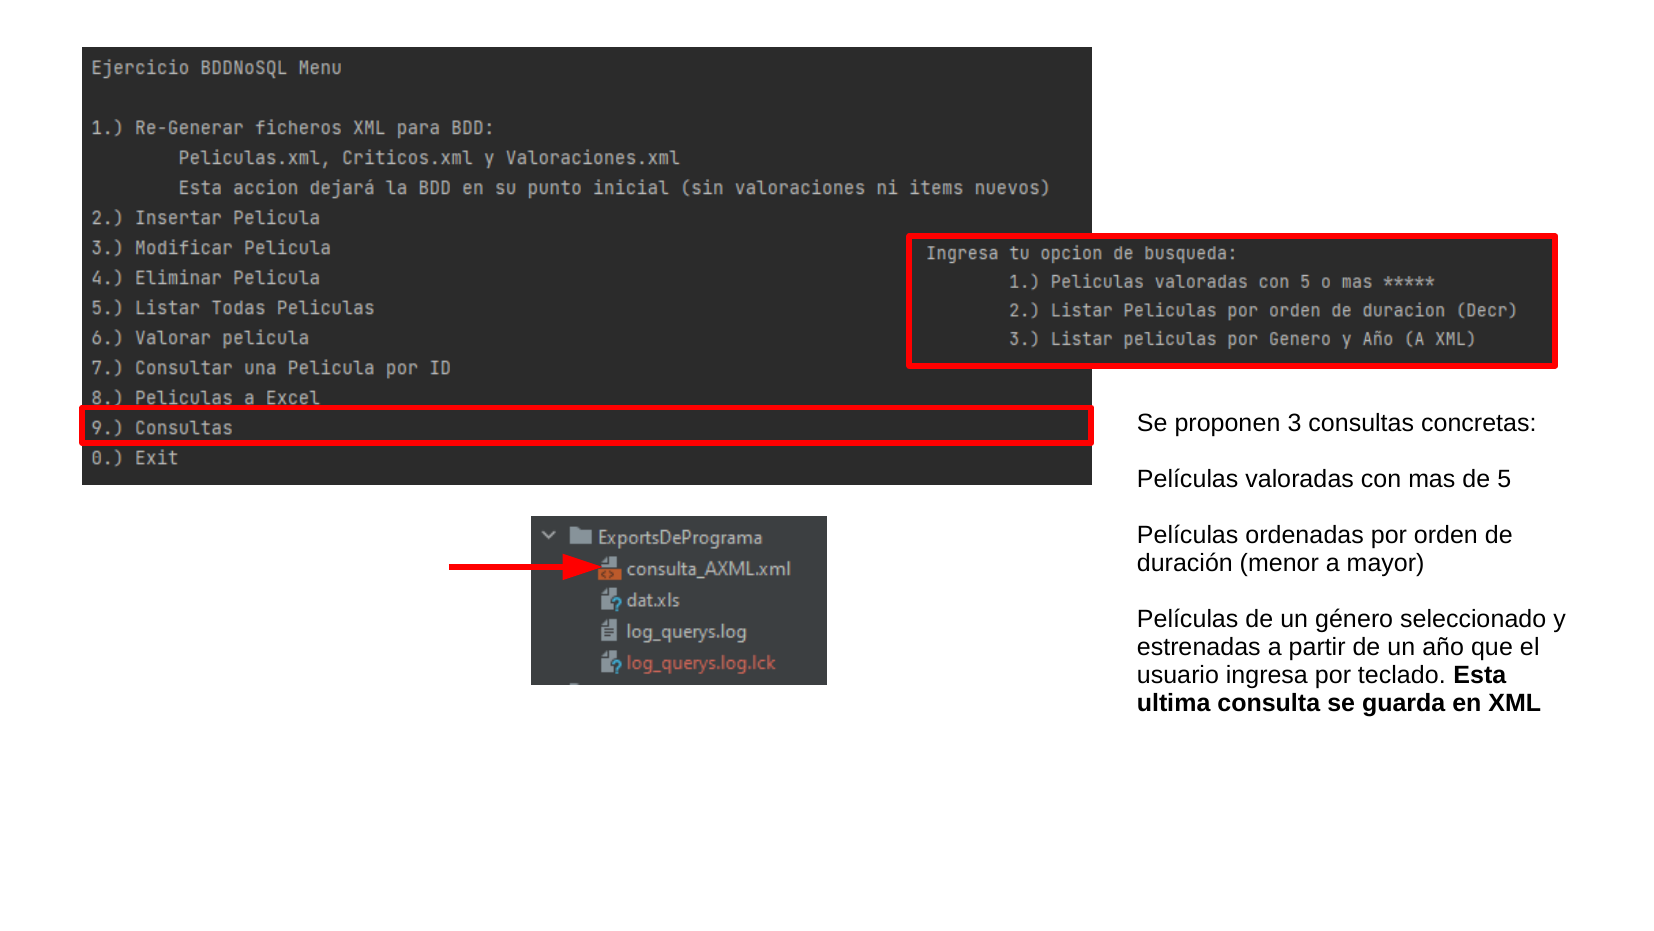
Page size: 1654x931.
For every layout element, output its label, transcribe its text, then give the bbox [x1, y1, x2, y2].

text_box Se proponen 3 consultas concretas: Películas valoradas con mas de 5 Películas ordenadas por orden de duración (menor a mayor) Películas de un género seleccionado y estrenadas a partir de un año que el usuario ingresa por teclado. Esta ultima consulta se guarda en XML [1122, 401, 1595, 725]
picture [82, 47, 1092, 405]
picture [82, 446, 1092, 485]
picture [531, 516, 827, 686]
picture [912, 239, 1552, 363]
picture [85, 410, 1088, 440]
